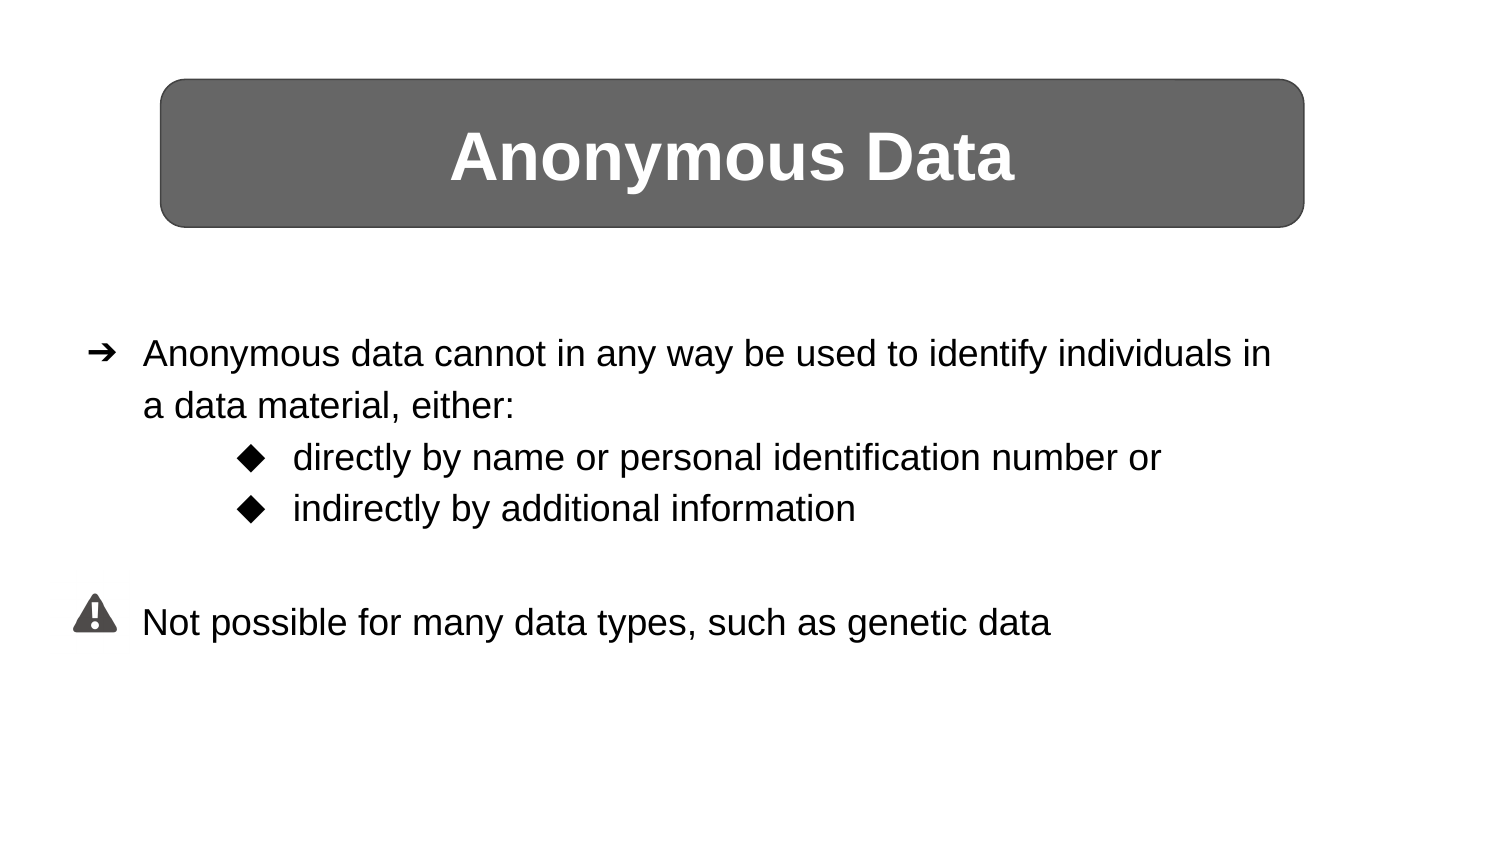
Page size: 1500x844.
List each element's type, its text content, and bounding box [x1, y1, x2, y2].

text_box Anonymous Data [160, 79, 1304, 228]
text_box Not possible for many data types, such as genetic data [141, 577, 1363, 672]
text_box Anonymous data cannot in any way be used to identify individuals in a data material, either: directly by name or personal identification number or indirectly by additional information [67, 308, 1289, 542]
picture [50, 570, 130, 654]
